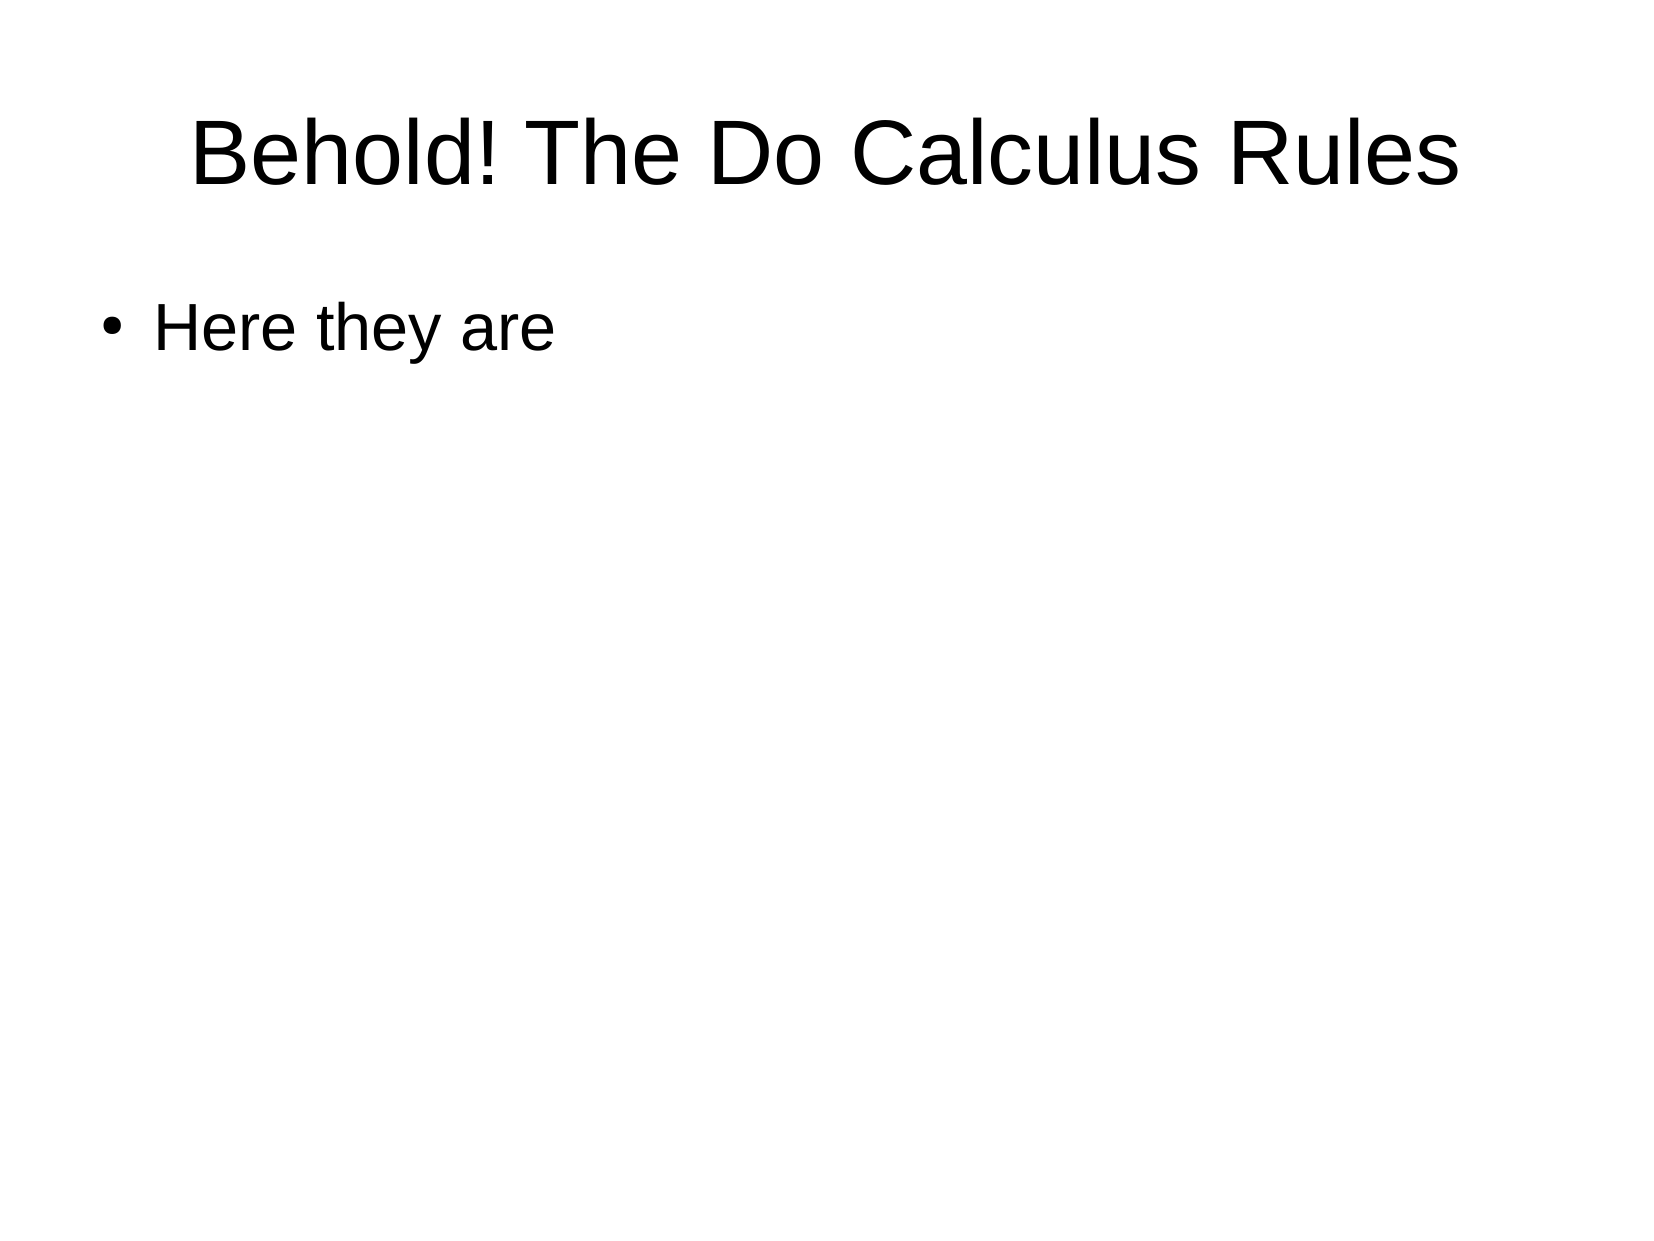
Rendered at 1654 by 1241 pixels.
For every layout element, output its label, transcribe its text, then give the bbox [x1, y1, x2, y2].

title Behold! The Do Calculus Rules [82, 49, 1571, 257]
list Here they are [82, 290, 1571, 1010]
